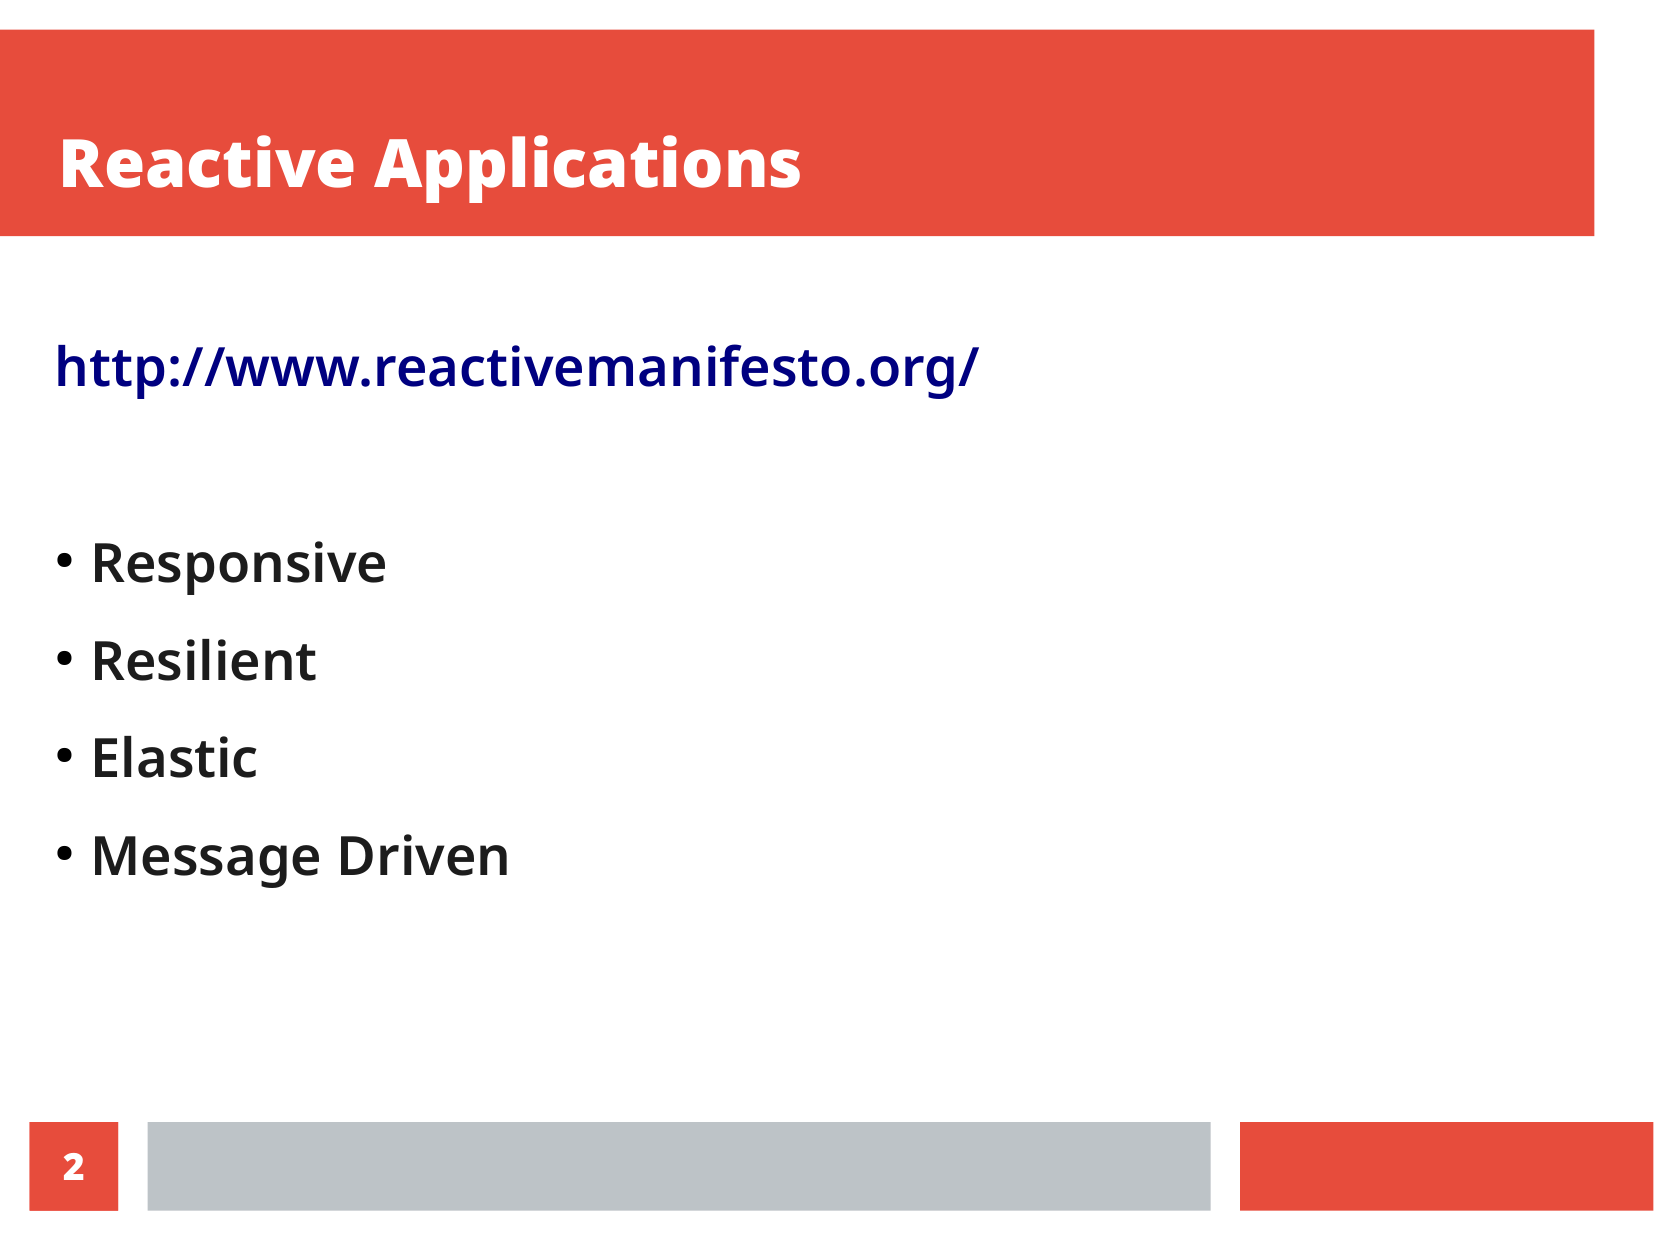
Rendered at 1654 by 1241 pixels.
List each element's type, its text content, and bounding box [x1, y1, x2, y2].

list http://www.reactivemanifesto.org/ Responsive Resilient Elastic Message Driven [55, 328, 1561, 1097]
title Reactive Applications [59, 59, 1595, 207]
